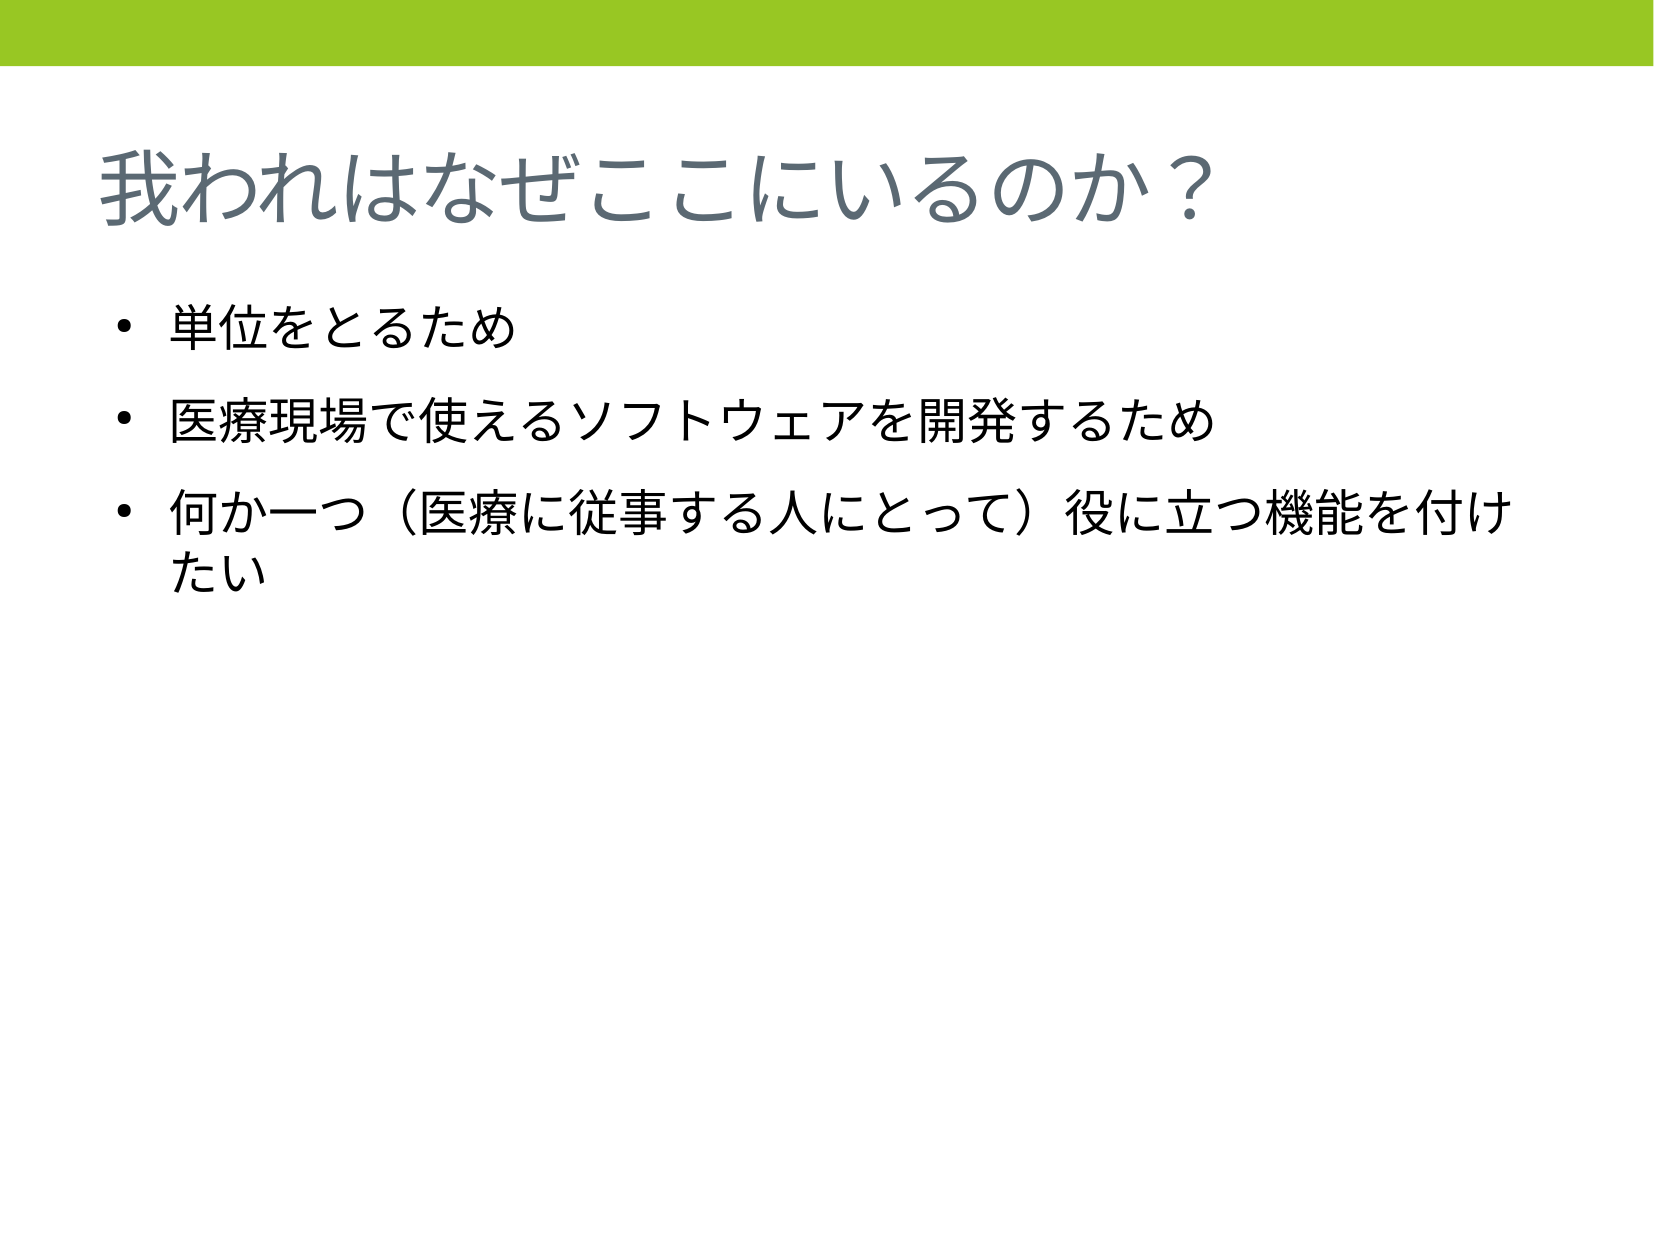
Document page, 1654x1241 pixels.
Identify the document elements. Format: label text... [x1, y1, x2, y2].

title 我われはなぜここにいるのか？ [82, 96, 1571, 276]
list 単位をとるため 医療現場で使えるソフトウェアを開発するため 何か一つ（医療に従事する人にとって）役に立つ機能を付けたい [82, 289, 1571, 1172]
